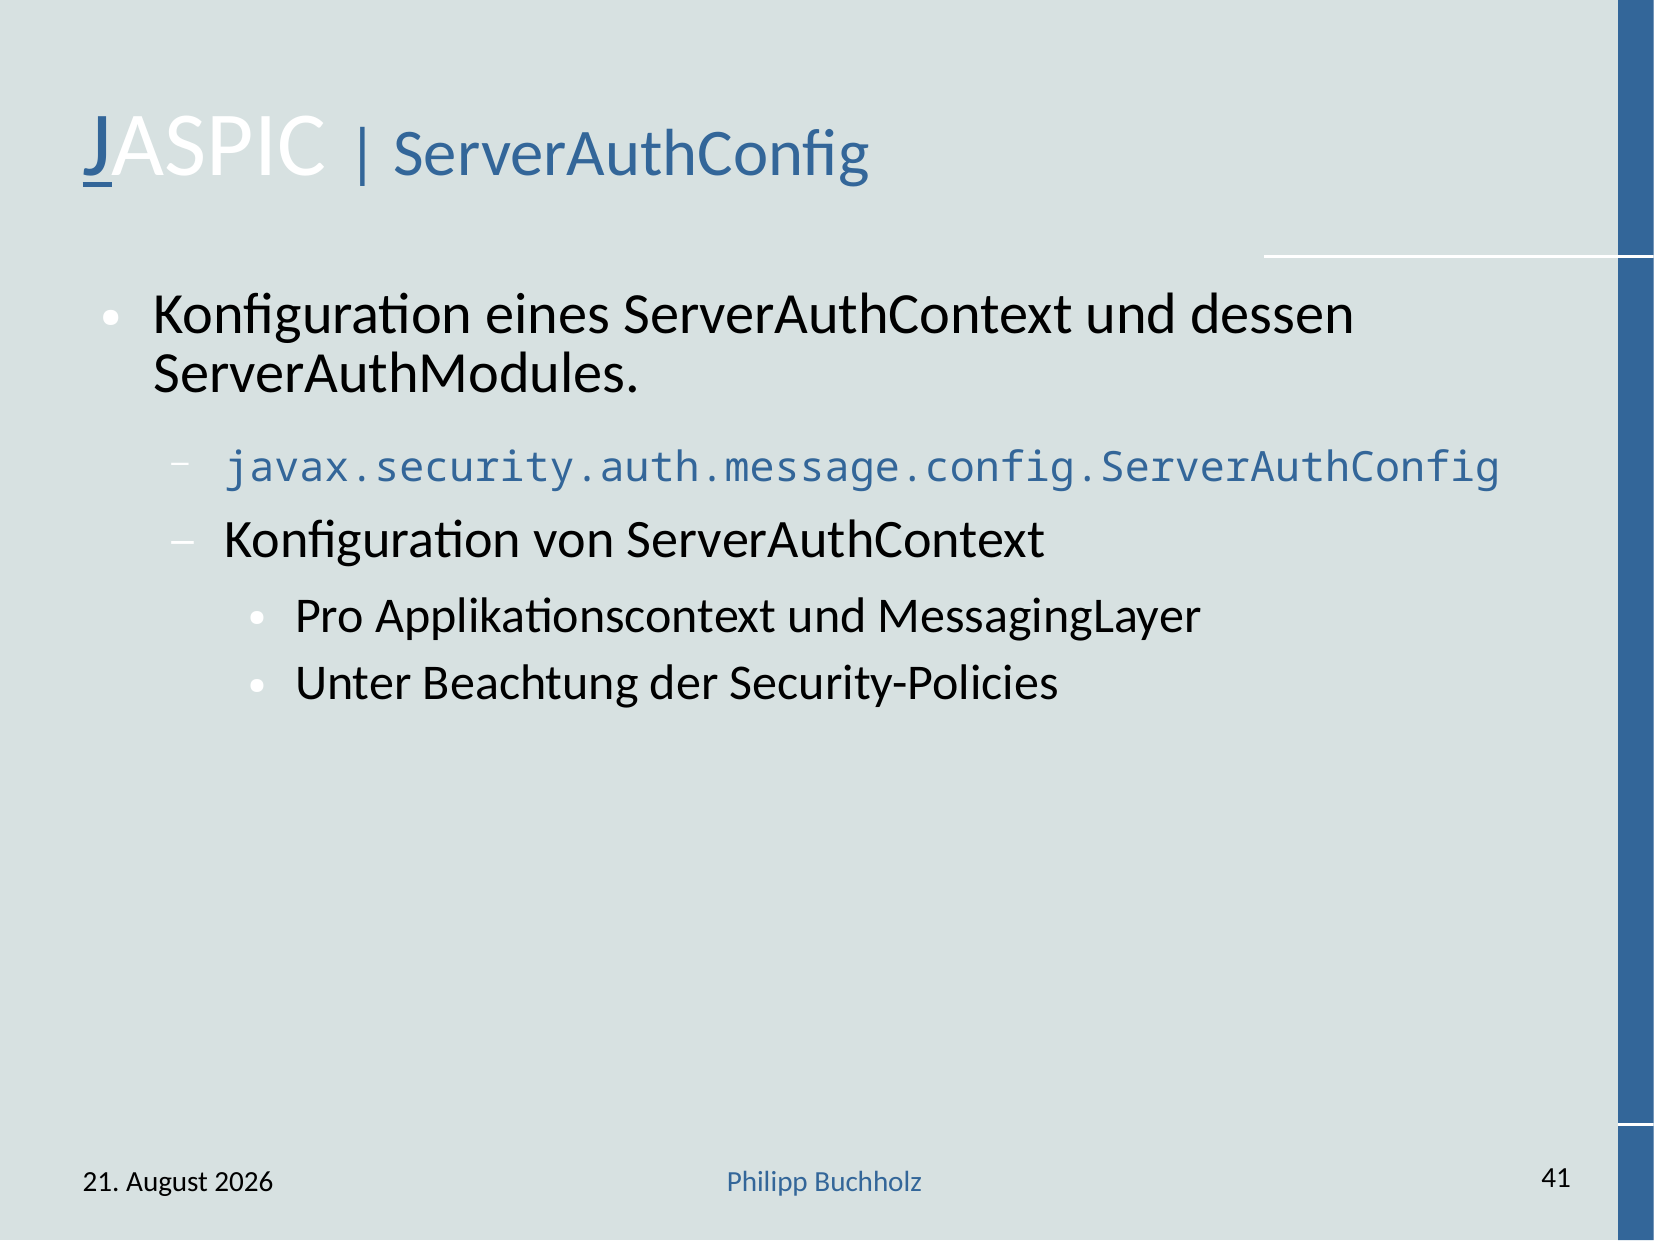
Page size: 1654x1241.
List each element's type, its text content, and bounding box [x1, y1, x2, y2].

list Konfiguration eines ServerAuthContext und dessen ServerAuthModules. javax.security.auth.message.config.ServerAuthConfig Konfiguration von ServerAuthContext Pro Applikationscontext und MessagingLayer Unter Beachtung der Security-Policies [82, 290, 1571, 1109]
title JASPIC | ServerAuthConfig [82, 40, 1571, 266]
